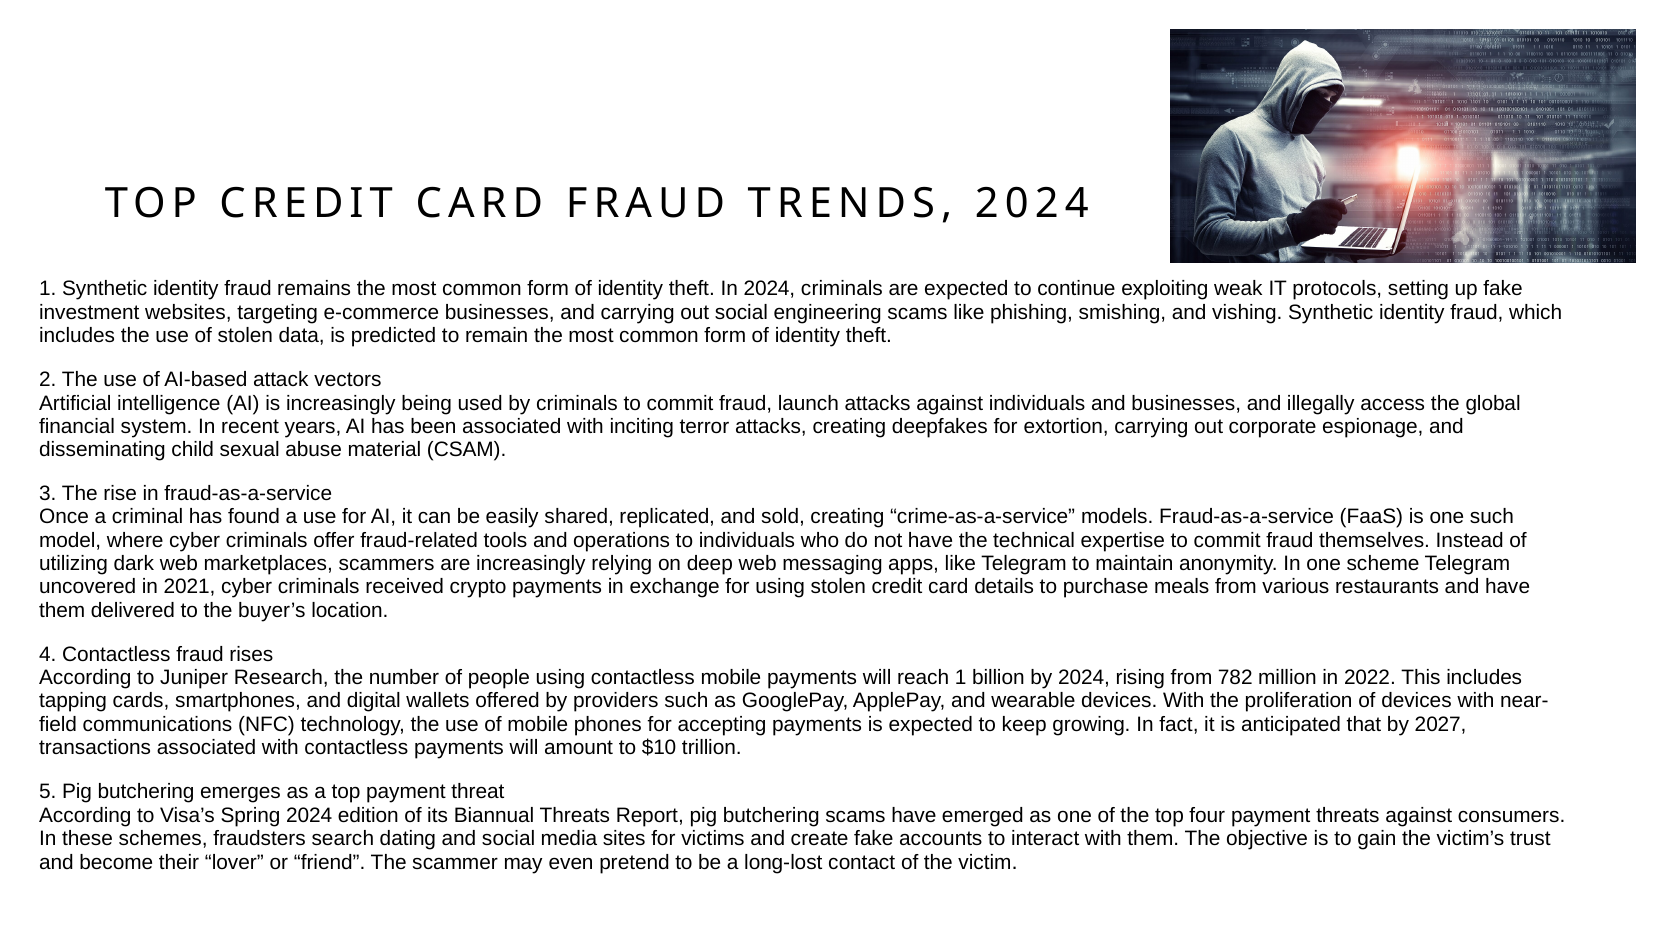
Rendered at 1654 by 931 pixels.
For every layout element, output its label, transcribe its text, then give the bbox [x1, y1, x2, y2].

text_box Top Credit card fraud Trends, 2024 [90, 165, 1110, 231]
picture [1170, 29, 1636, 263]
text_box 1. Synthetic identity fraud remains the most common form of identity theft. In 2024, criminals are expected to continue exploiting weak IT protocols, setting up fake investment websites, targeting e-commerce businesses, and carrying out social engineering scams like phishing, smishing, and vishing. Synthetic identity fraud, which includes the use of stolen data, is predicted to remain the most common form of identity theft. 2. The use of AI-based attack vectors Artificial intelligence (AI) is increasingly being used by criminals to commit fraud, launch attacks against individuals and businesses, and illegally access the global financial system. In recent years, AI has been associated with inciting terror attacks, creating deepfakes for extortion, carrying out corporate espionage, and disseminating child sexual abuse material (CSAM). 3. The rise in fraud-as-a-service Once a criminal has found a use for AI, it can be easily shared, replicated, and sold, creating “crime-as-a-service” models. Fraud-as-a-service (FaaS) is one such model, where cyber criminals offer fraud-related tools and operations to individuals who do not have the technical expertise to commit fraud themselves. Instead of utilizing dark web marketplaces, scammers are increasingly relying on deep web messaging apps, like Telegram to maintain anonymity. In one scheme Telegram uncovered in 2021, cyber criminals received crypto payments in exchange for using stolen credit card details to purchase meals from various restaurants and have them delivered to the buyer’s location. 4. Contactless fraud rises According to Juniper Research, the number of people using contactless mobile payments will reach 1 billion by 2024, rising from 782 million in 2022. This includes tapping cards, smartphones, and digital wallets offered by providers such as GooglePay, ApplePay, and wearable devices. With the proliferation of devices with near-field communications (NFC) technology, the use of mobile phones for accepting payments is expected to keep growing. In fact, it is anticipated that by 2027, transactions associated with contactless payments will amount to $10 trillion. 5. Pig butchering emerges as a top payment threat According to Visa’s Spring 2024 edition of its Biannual Threats Report, pig butchering scams have emerged as one of the top four payment threats against consumers. In these schemes, fraudsters search dating and social media sites for victims and create fake accounts to interact with them. The objective is to gain the victim’s trust and become their “lover” or “friend”. The scammer may even pretend to be a long-lost contact of the victim. [24, 269, 1590, 886]
